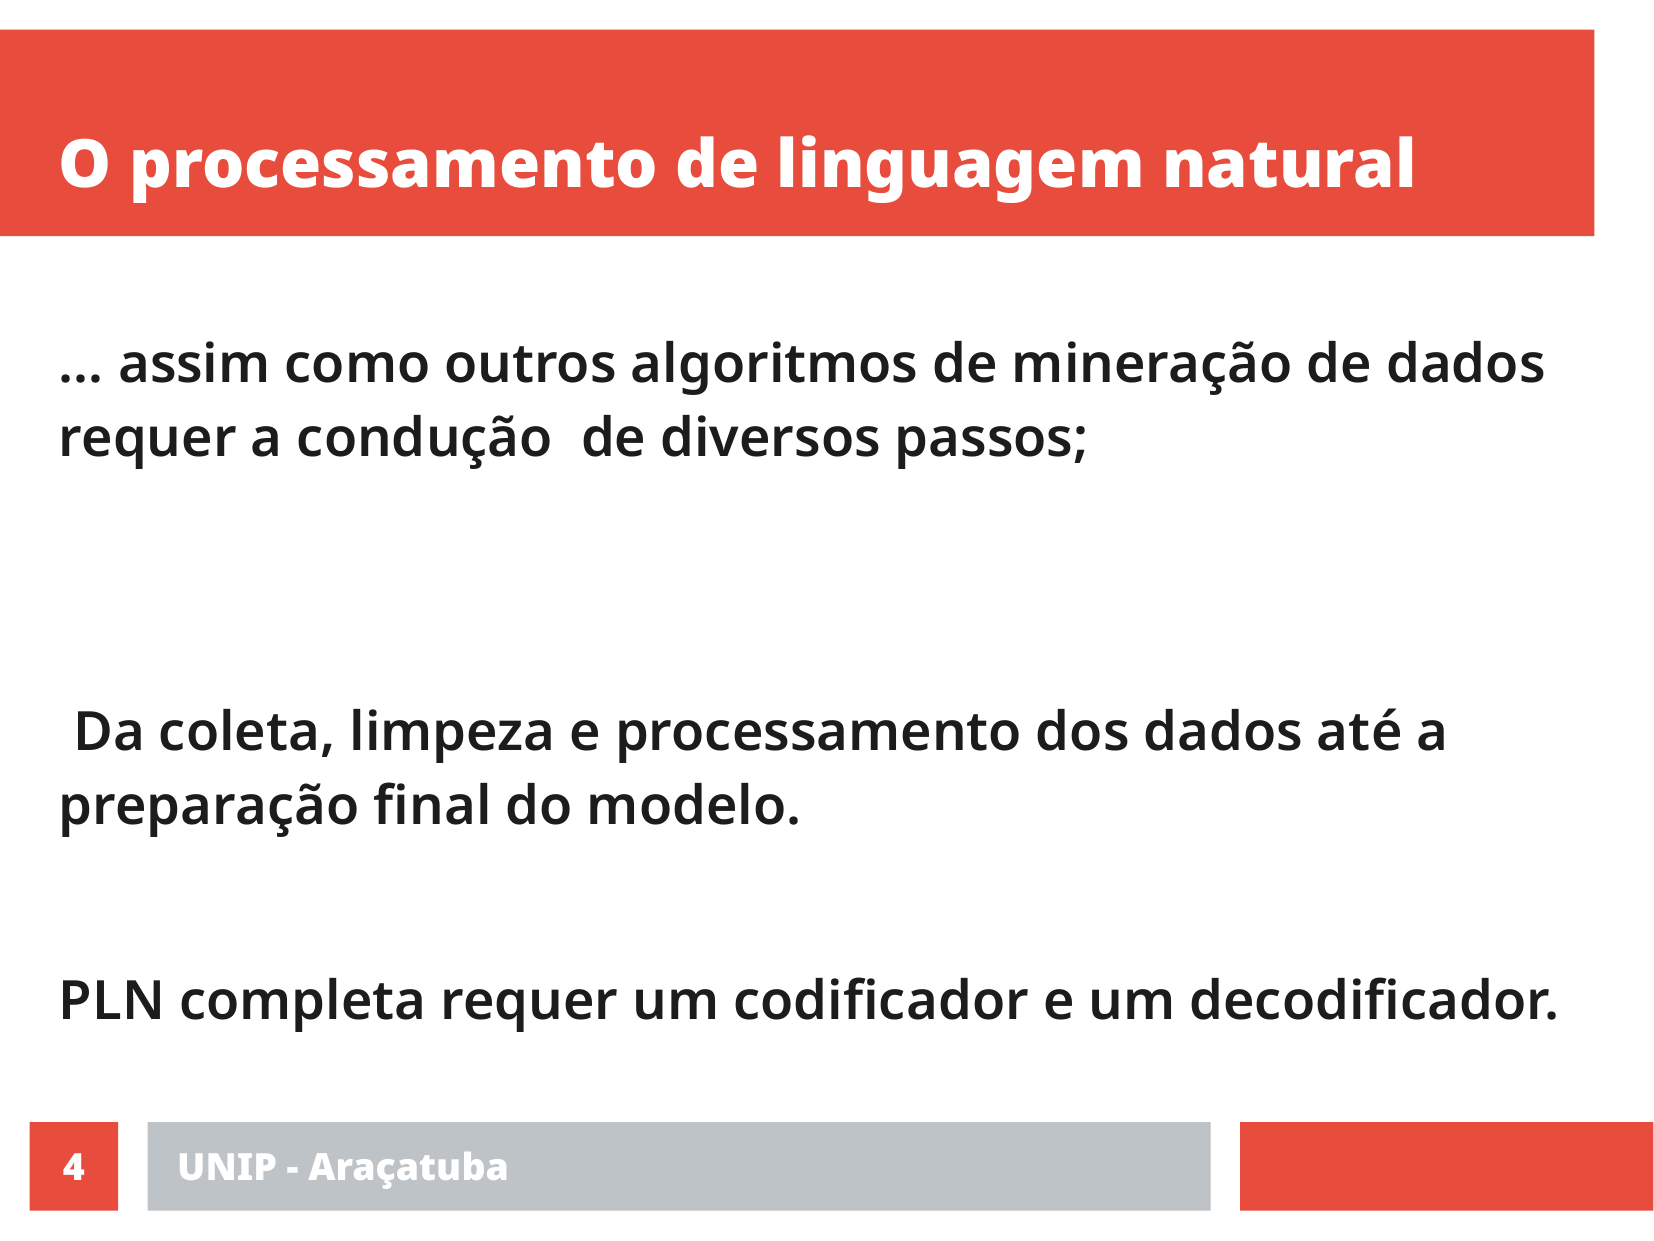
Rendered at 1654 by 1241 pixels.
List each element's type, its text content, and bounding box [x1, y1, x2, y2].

list … assim como outros algoritmos de mineração de dados requer a condução de diversos passos; Da coleta, limpeza e processamento dos dados até a preparação final do modelo. PLN completa requer um codificador e um decodificador. [59, 324, 1565, 1093]
title O processamento de linguagem natural [59, 59, 1595, 207]
